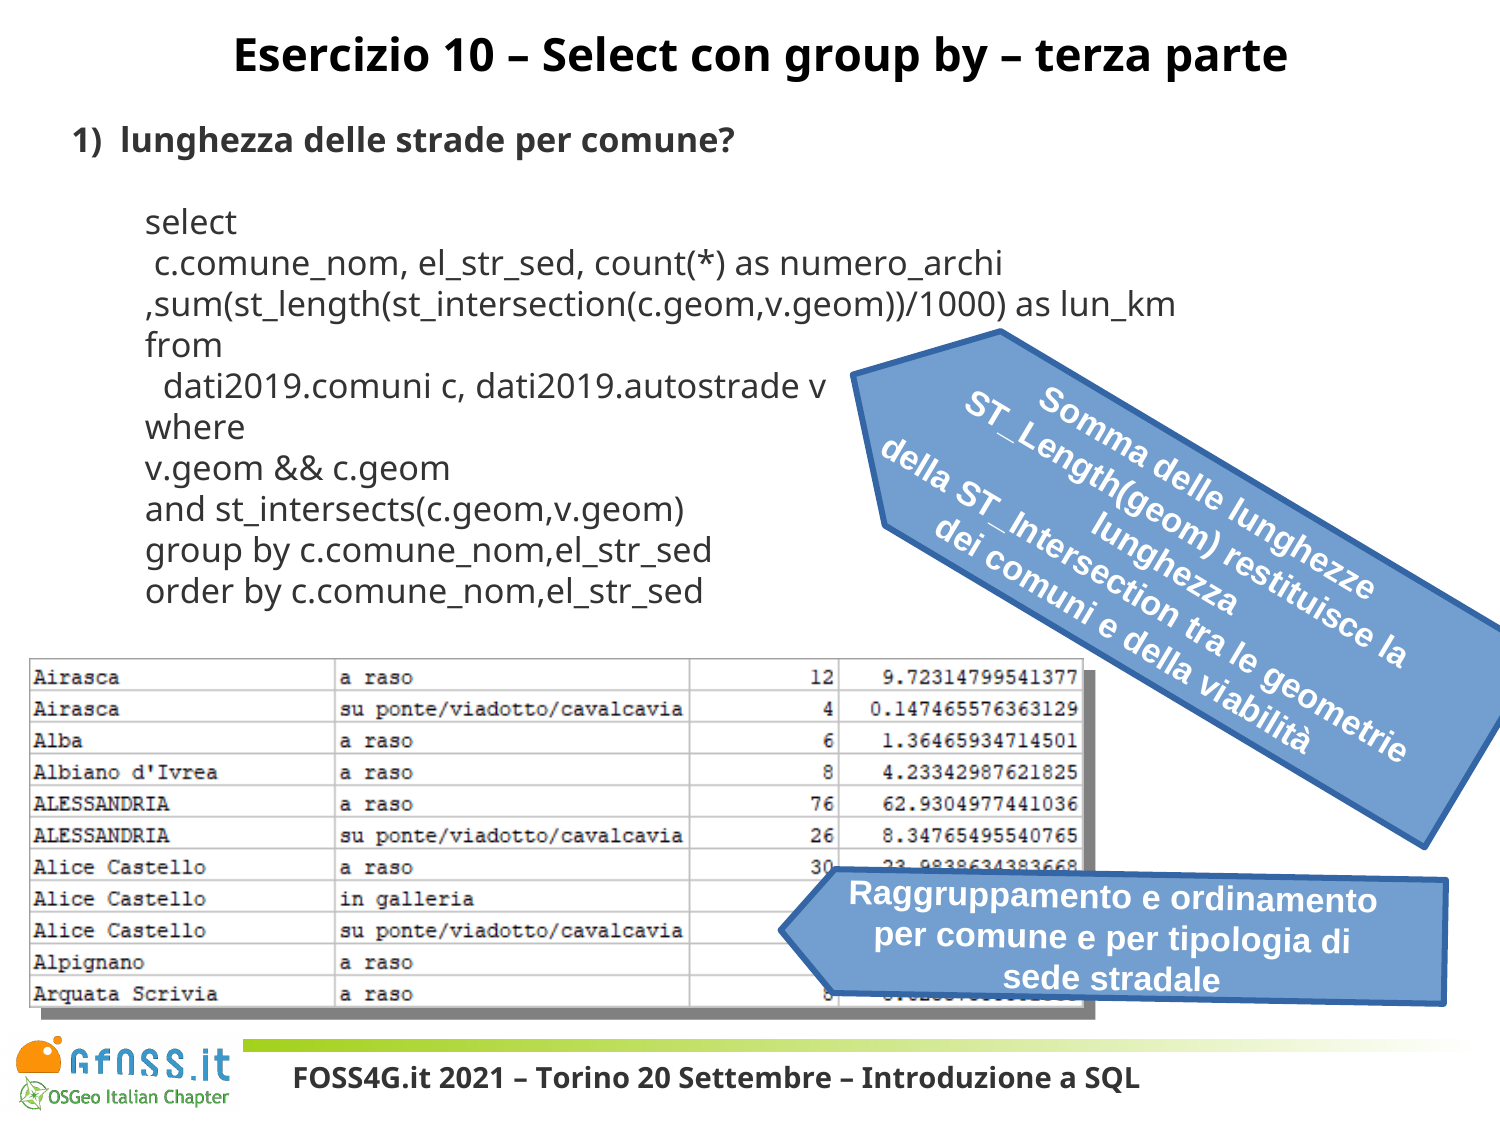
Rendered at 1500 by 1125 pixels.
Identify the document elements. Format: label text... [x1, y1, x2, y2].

title Esercizio 10 – Select con group by – terza parte [21, 26, 1500, 82]
picture [29, 659, 1084, 1008]
text_box Somma delle lunghezze ST_Length(geom) restituisce la lunghezza della ST_Intersection tra le geometrie dei comuni e della viabilità [852, 331, 1500, 848]
picture [2, 1027, 243, 1118]
text_box Raggruppamento e ordinamento per comune e per tipologia di sede stradale [780, 869, 1446, 1004]
text_box 1) lunghezza delle strade per comune? select c.comune_nom, el_str_sed, count(*) as numero_archi ,sum(st_length(st_intersection(c.geom,v.geom))/1000) as lun_km from dati2019.comuni c, dati2019.autostrade v where v.geom && c.geom and st_intersects(c.geom,v.geom) group by c.comune_nom,el_str_sed order by c.comune_nom,el_str_sed [12, 110, 1406, 659]
